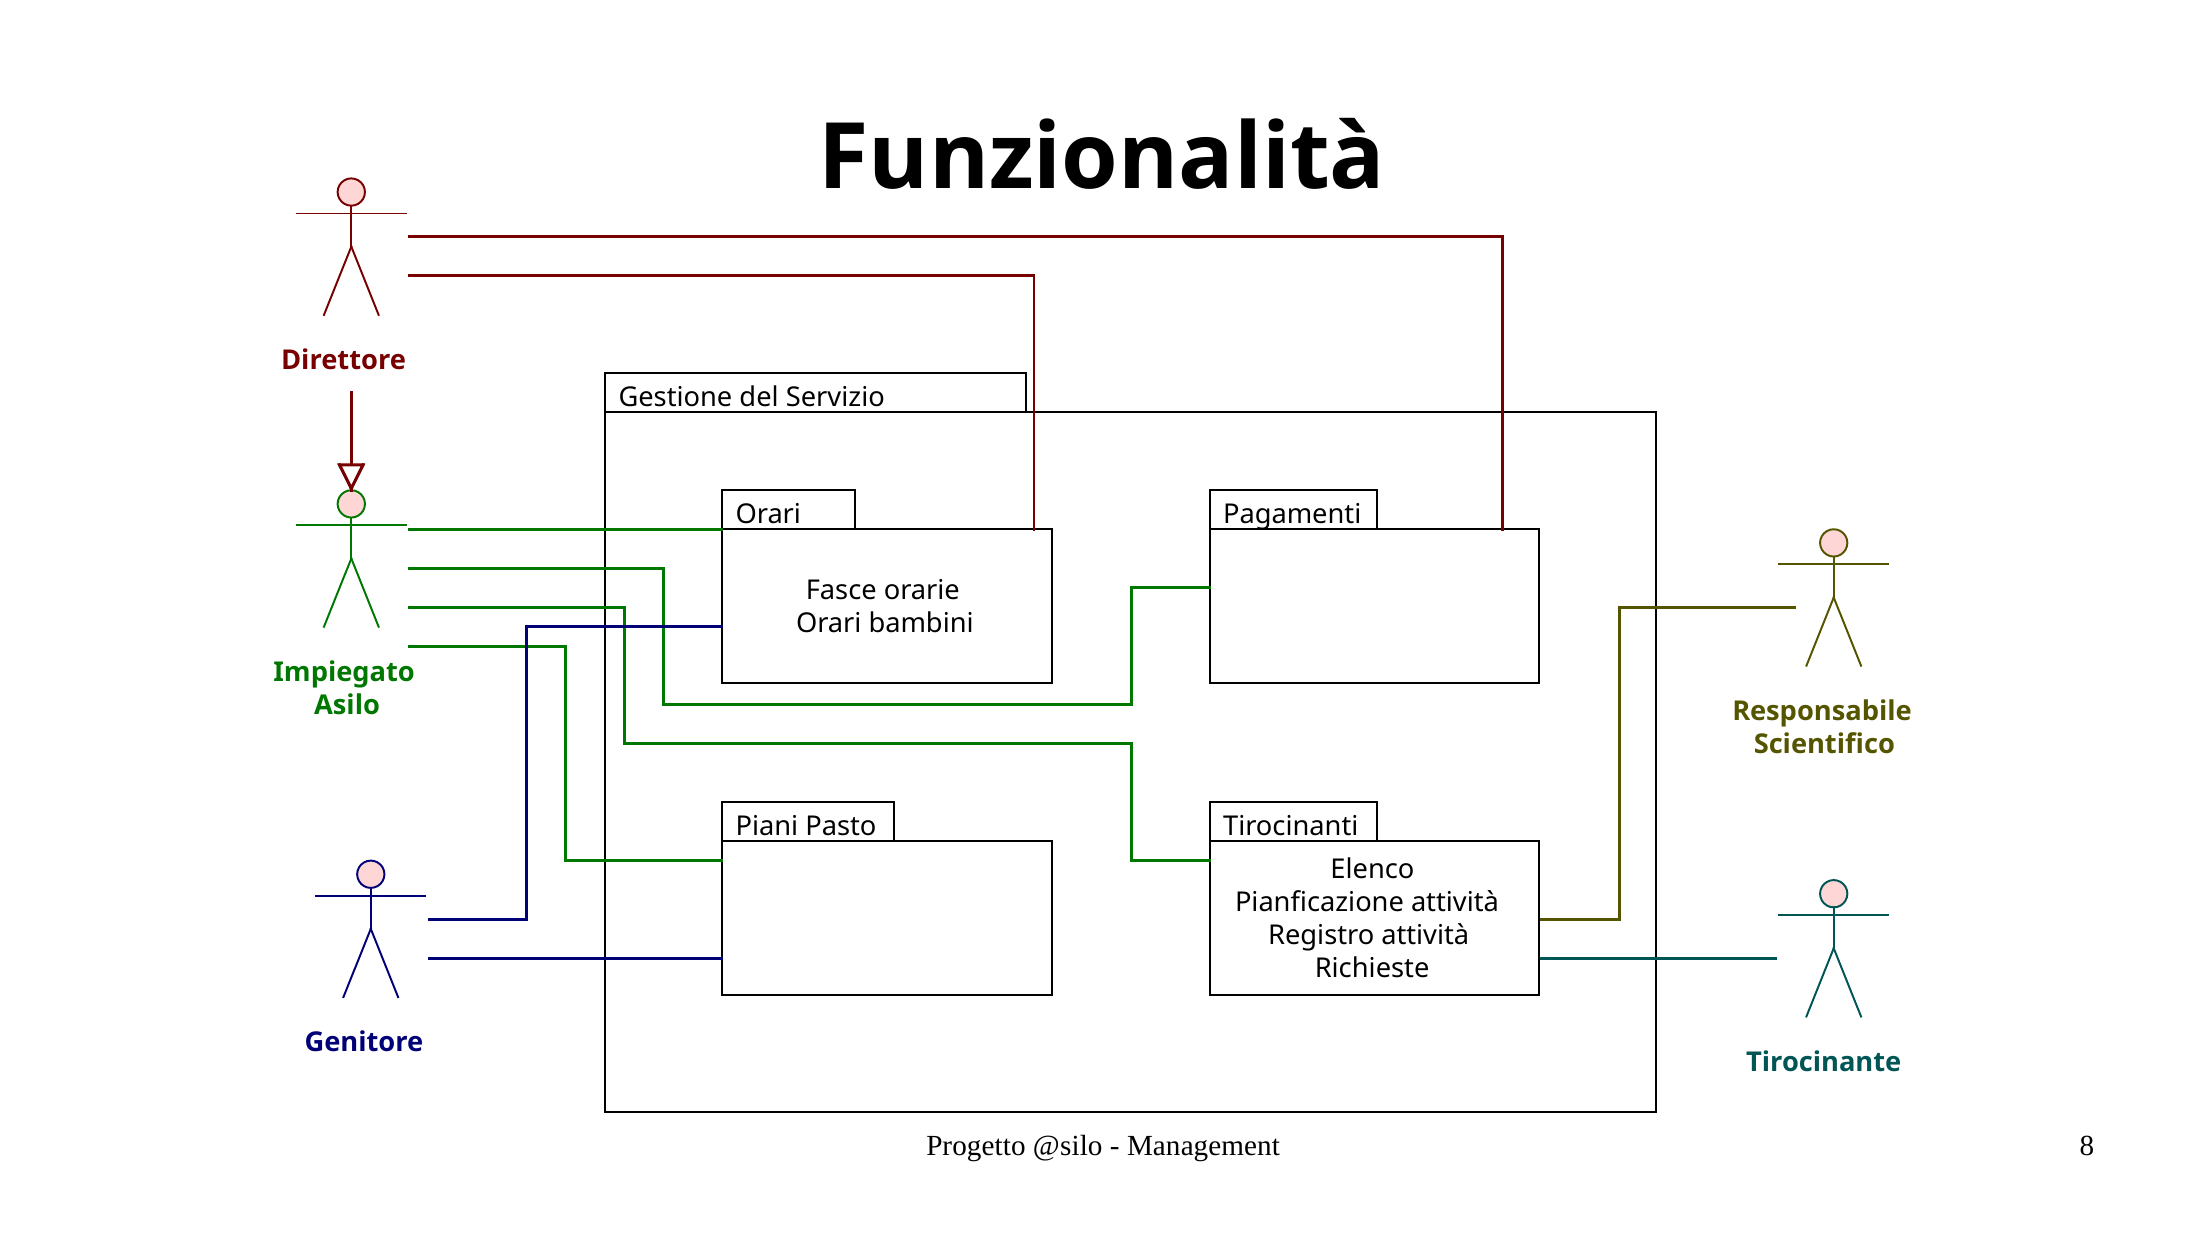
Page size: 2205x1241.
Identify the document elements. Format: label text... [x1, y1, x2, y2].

picture [213, 138, 1991, 1193]
title Funzionalità [110, 49, 2095, 257]
